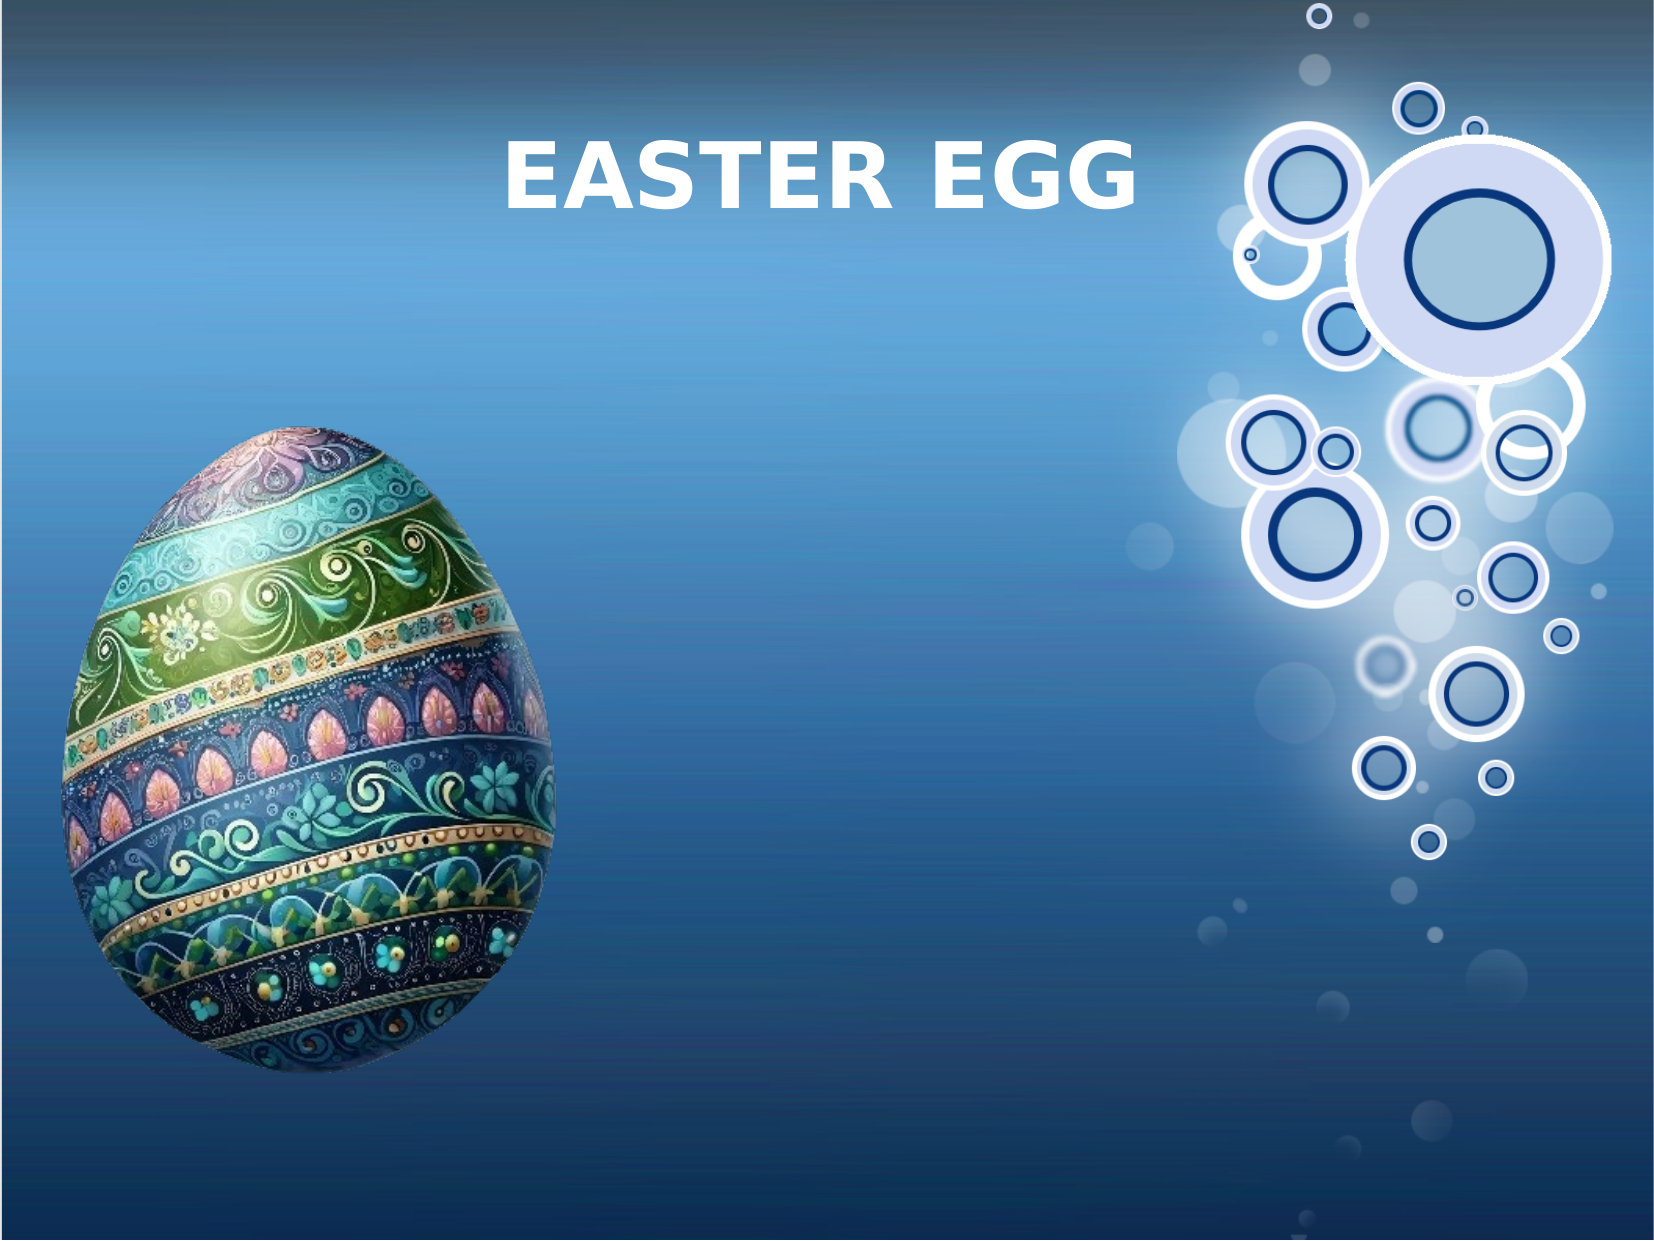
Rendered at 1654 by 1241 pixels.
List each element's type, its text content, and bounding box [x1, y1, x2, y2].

title EASTER EGG [76, 73, 1565, 281]
picture [1, 0, 1654, 1240]
